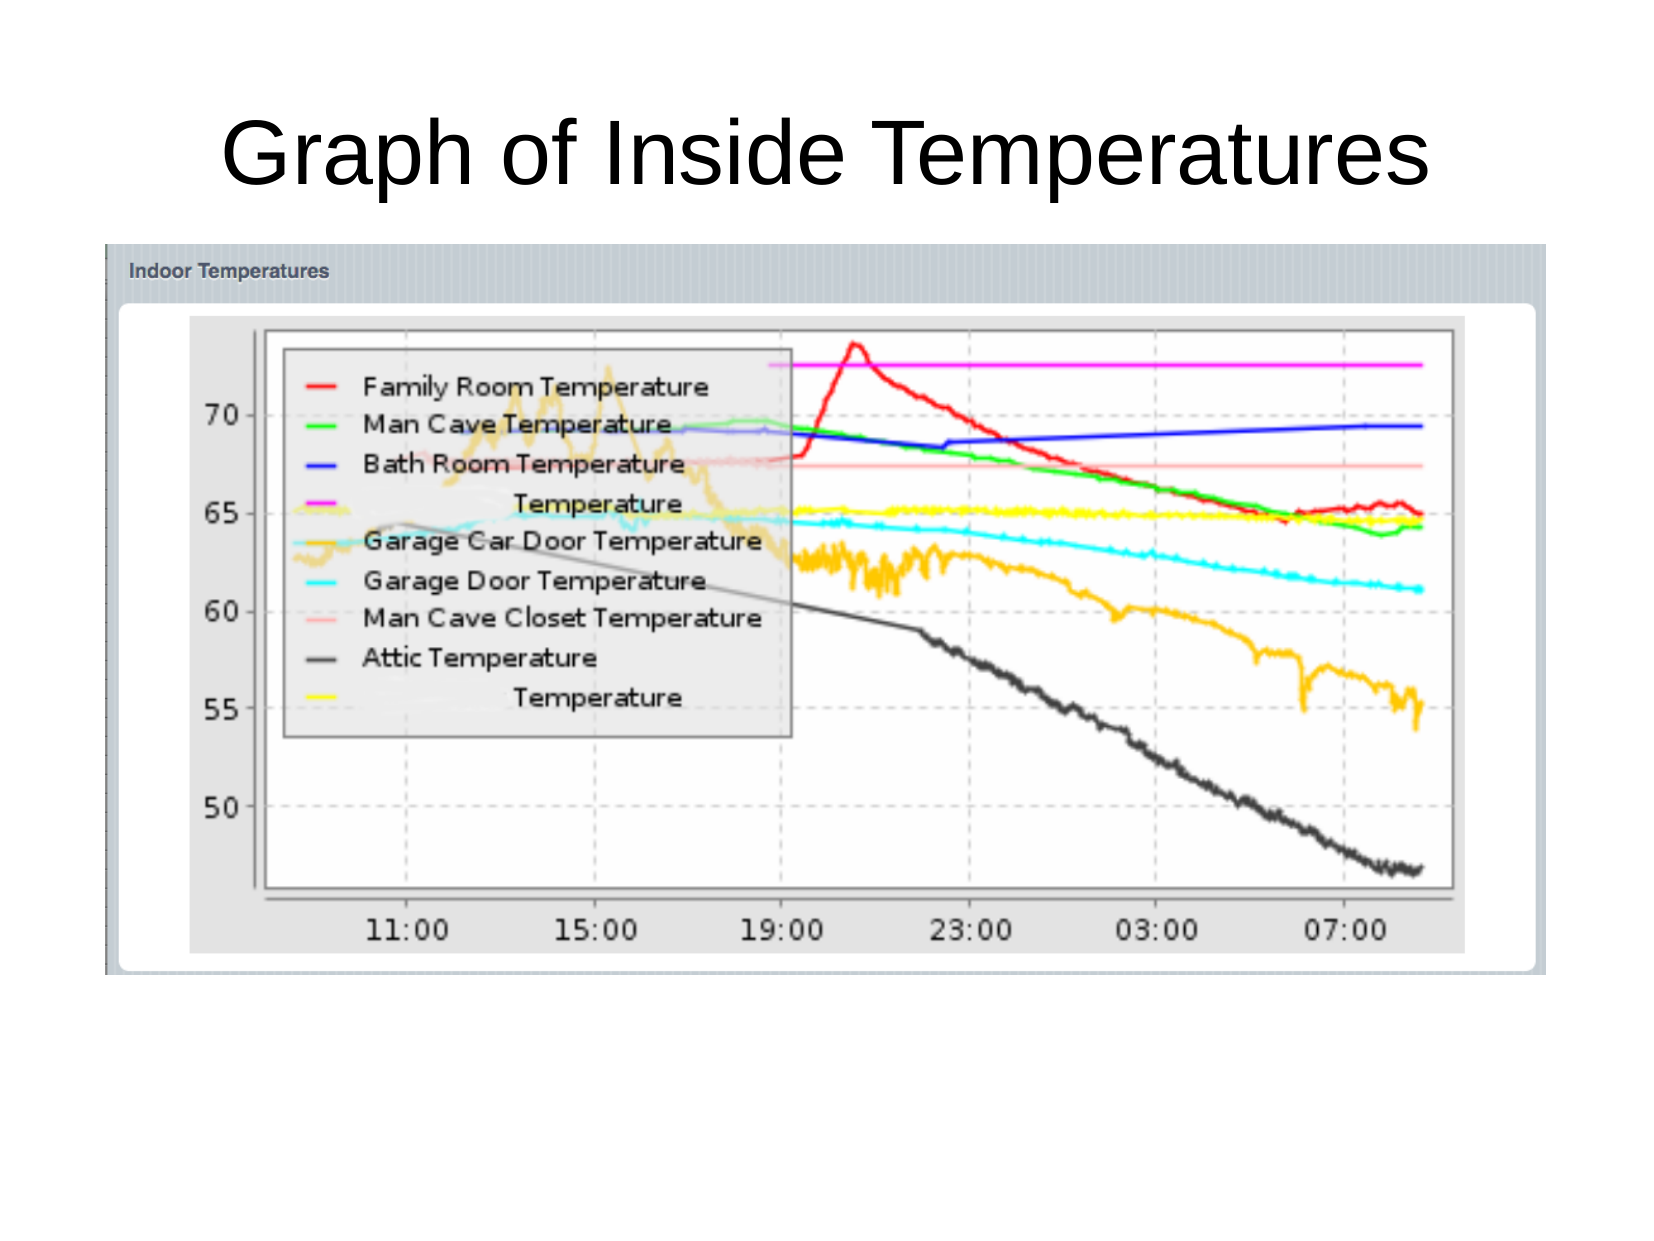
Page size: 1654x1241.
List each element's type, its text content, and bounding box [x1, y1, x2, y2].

picture [105, 244, 1546, 976]
title Graph of Inside Temperatures [82, 49, 1571, 257]
